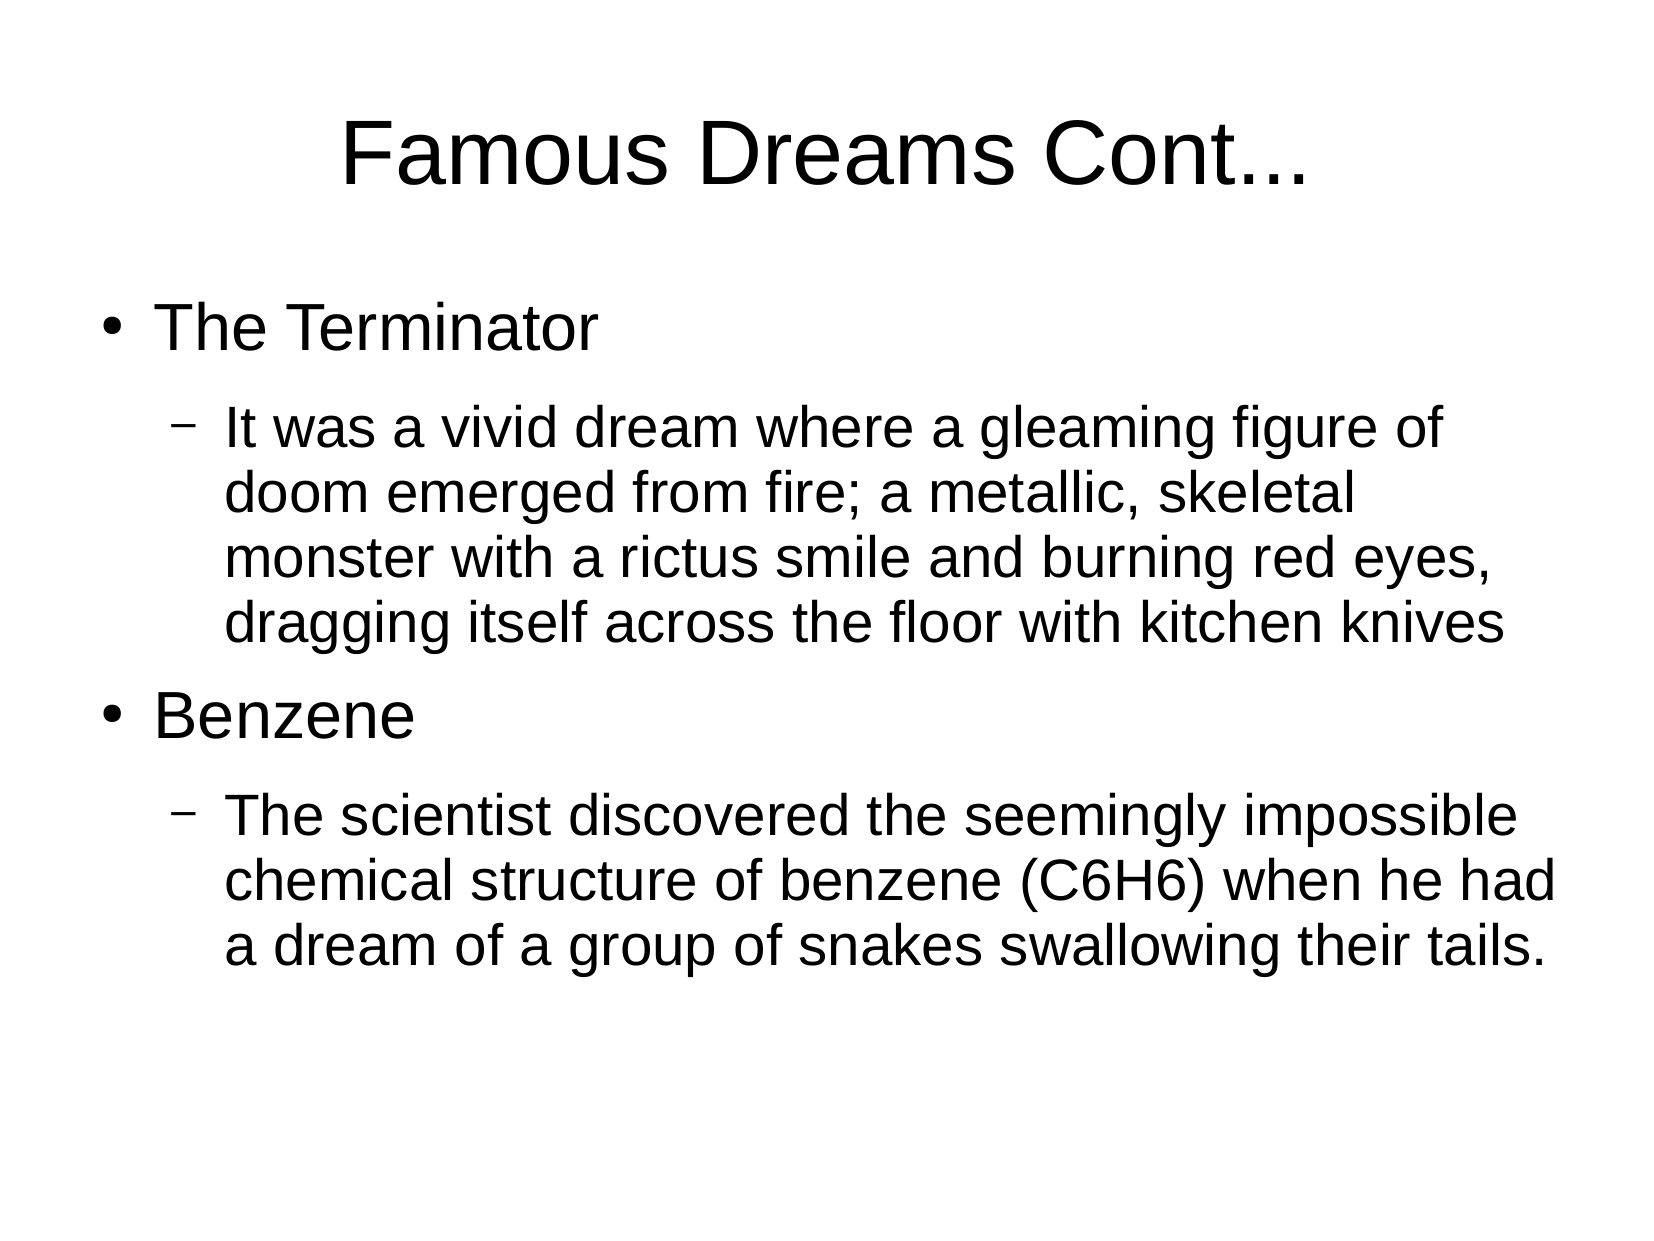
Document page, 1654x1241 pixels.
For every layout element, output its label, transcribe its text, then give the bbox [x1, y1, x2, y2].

list The Terminator It was a vivid dream where a gleaming figure of doom emerged from fire; a metallic, skeletal monster with a rictus smile and burning red eyes, dragging itself across the floor with kitchen knives Benzene The scientist discovered the seemingly impossible chemical structure of benzene (C6H6) when he had a dream of a group of snakes swallowing their tails. [82, 290, 1571, 1010]
title Famous Dreams Cont... [82, 49, 1571, 257]
